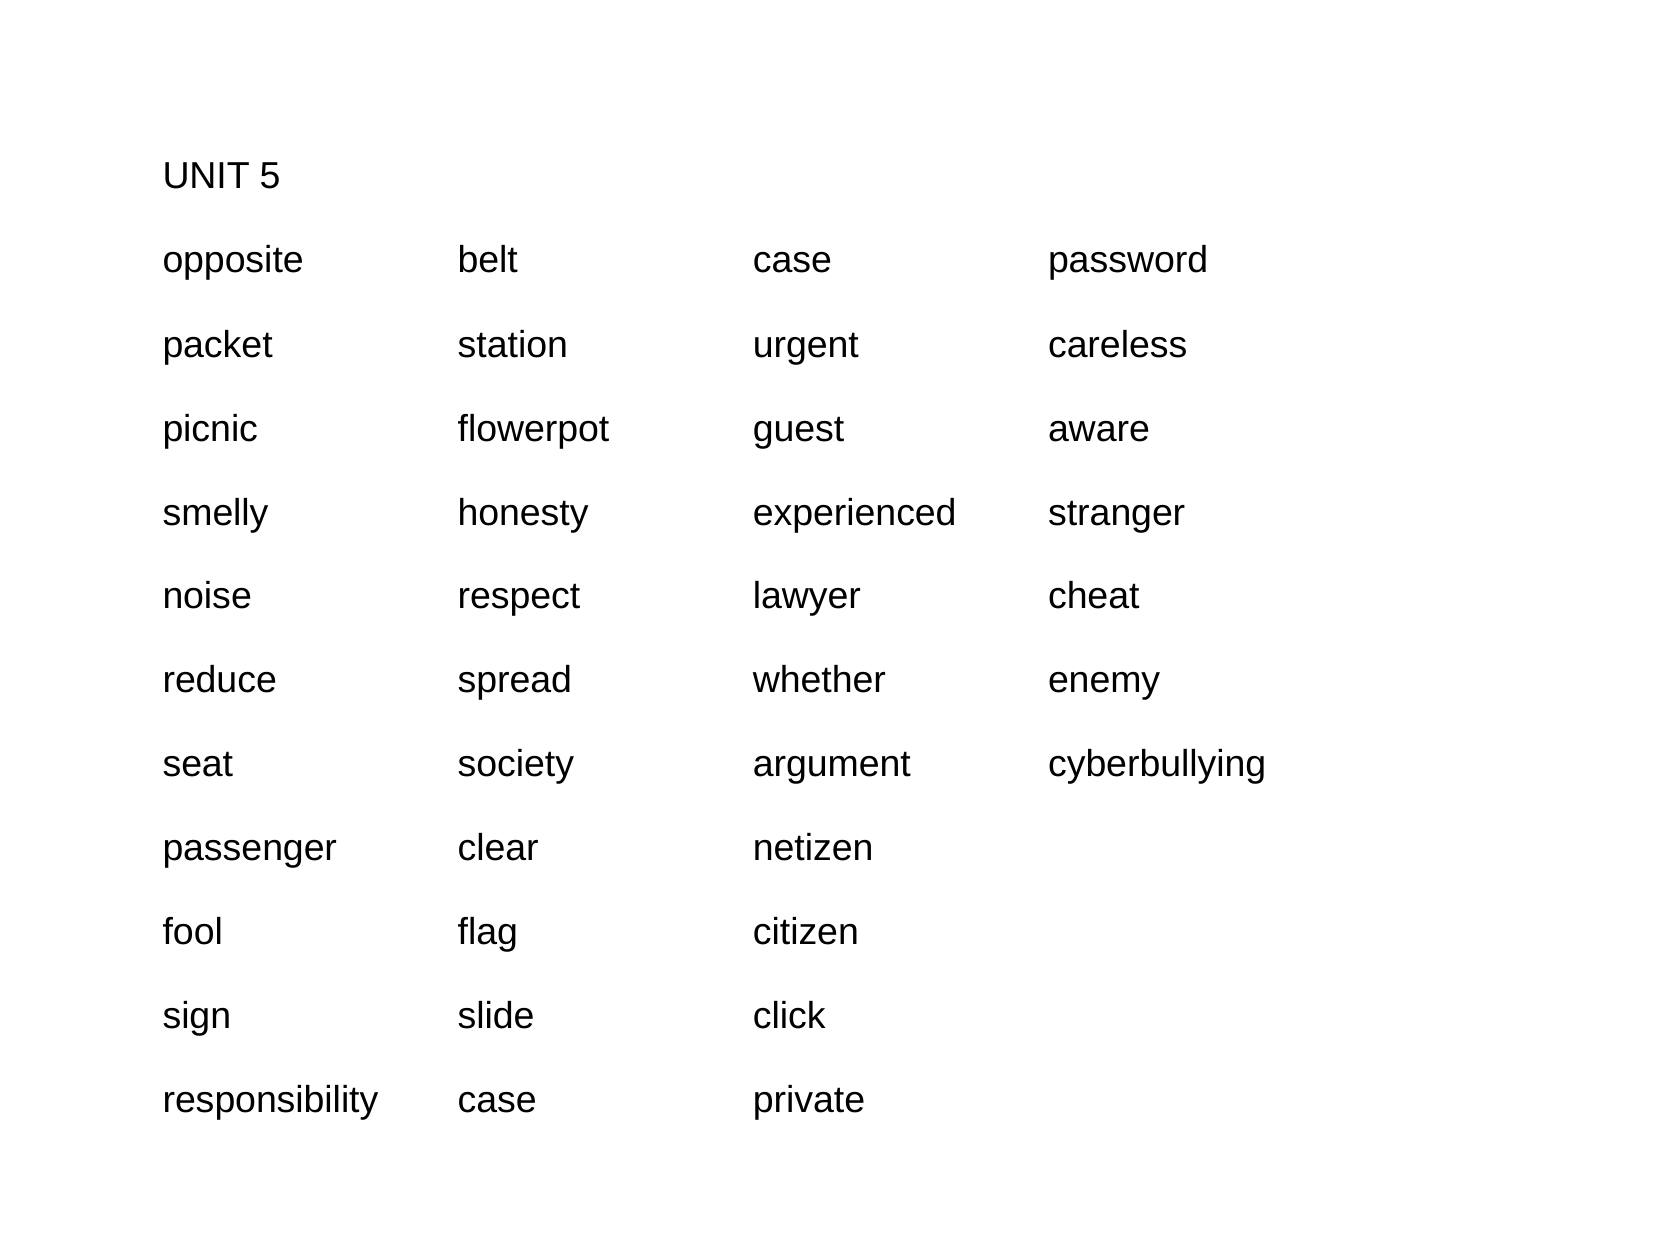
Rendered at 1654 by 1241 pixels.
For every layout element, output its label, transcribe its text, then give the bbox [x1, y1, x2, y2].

text_box UNIT 5 opposite belt case password packet station urgent careless picnic flowerpot guest aware smelly honesty experienced stranger noise respect lawyer cheat reduce spread whether enemy seat society argument cyberbullying passenger clear netizen fool flag citizen sign slide click responsibility case private [147, 147, 1477, 1130]
